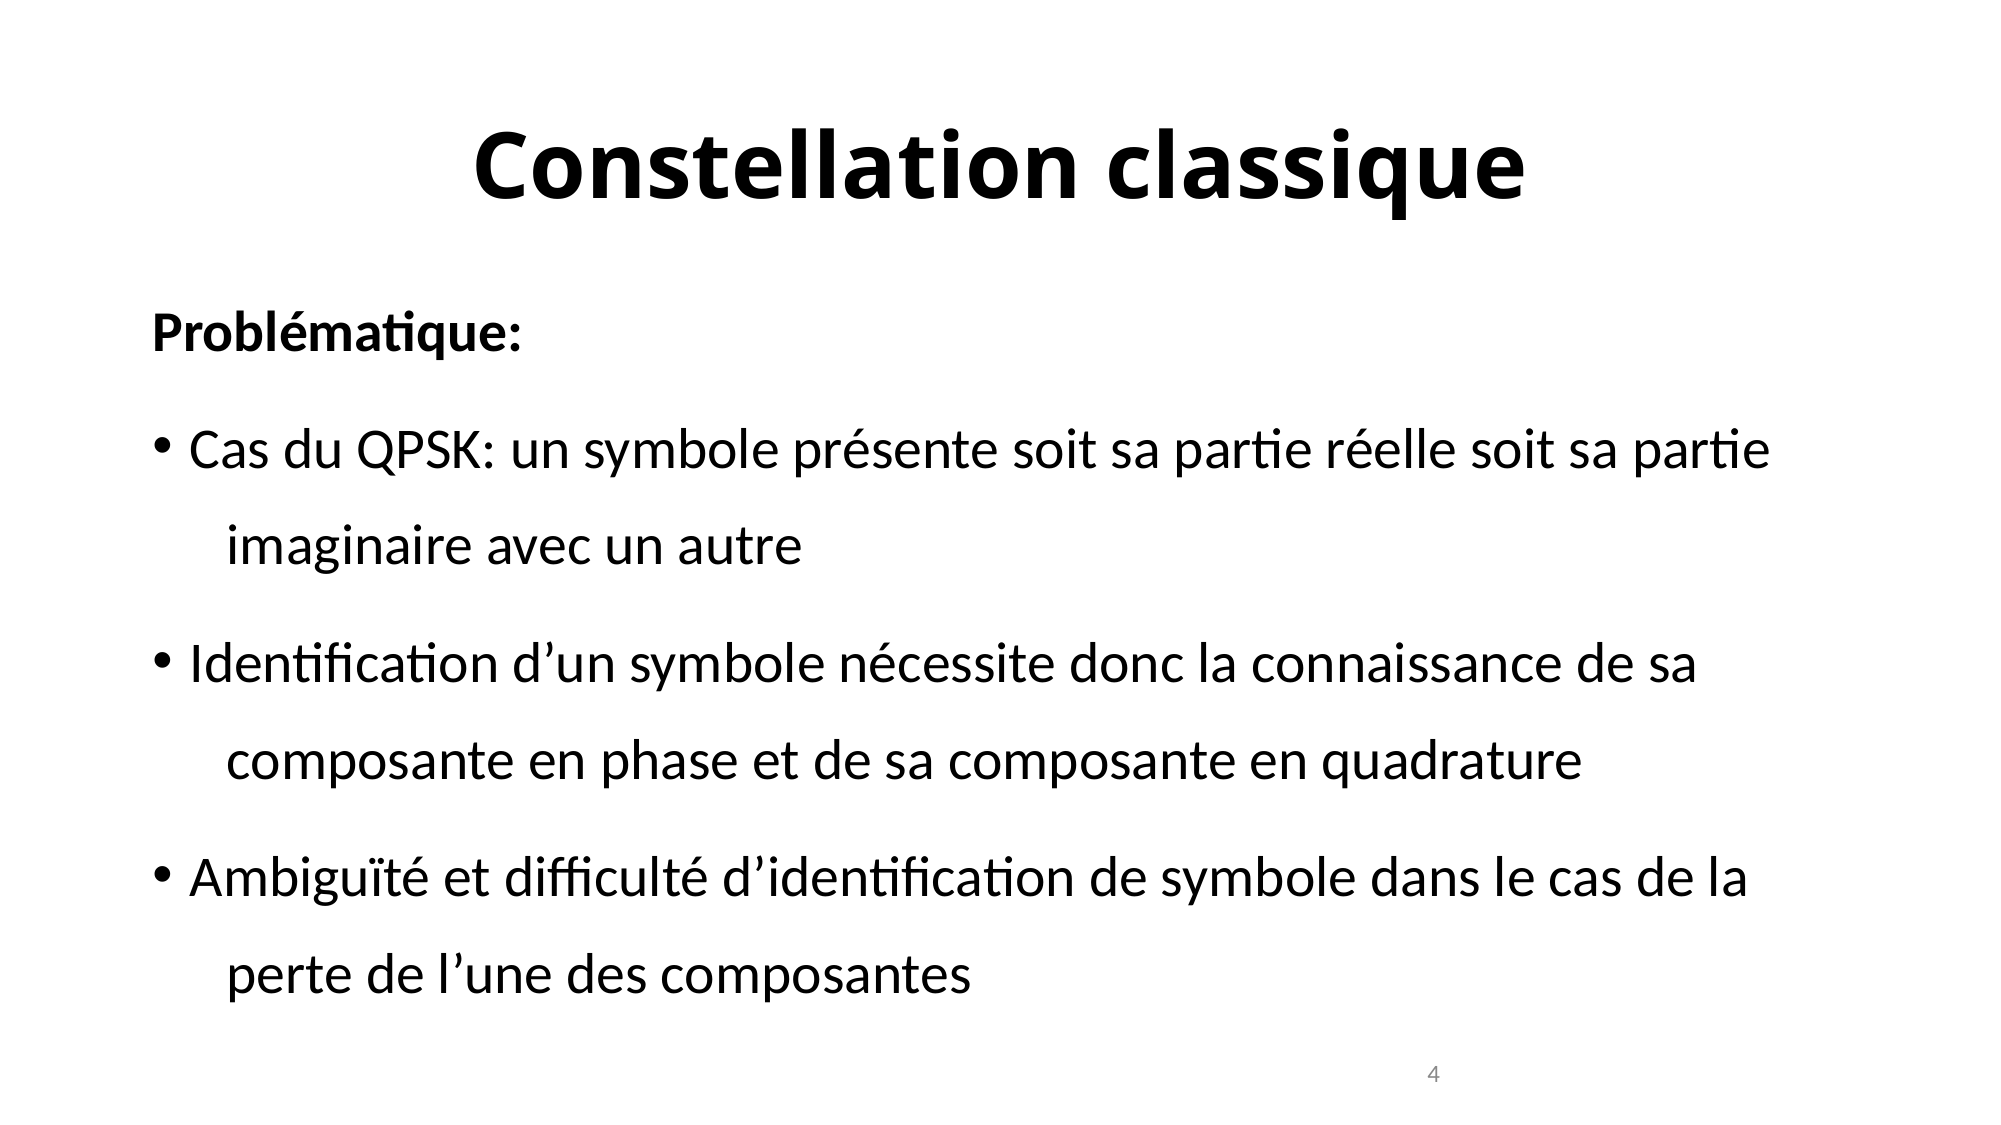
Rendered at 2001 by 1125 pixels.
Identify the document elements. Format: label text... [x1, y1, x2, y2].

title Constellation classique [137, 59, 1863, 278]
list Problématique: Cas du QPSK: un symbole présente soit sa partie réelle soit sa partie imaginaire avec un autre Identification d’un symbole nécessite donc la connaissance de sa composante en phase et de sa composante en quadrature Ambiguïté et difficulté d’identification de symbole dans le cas de la perte de l’une des composantes [137, 299, 1863, 1014]
text_box [1412, 1042, 1863, 1103]
